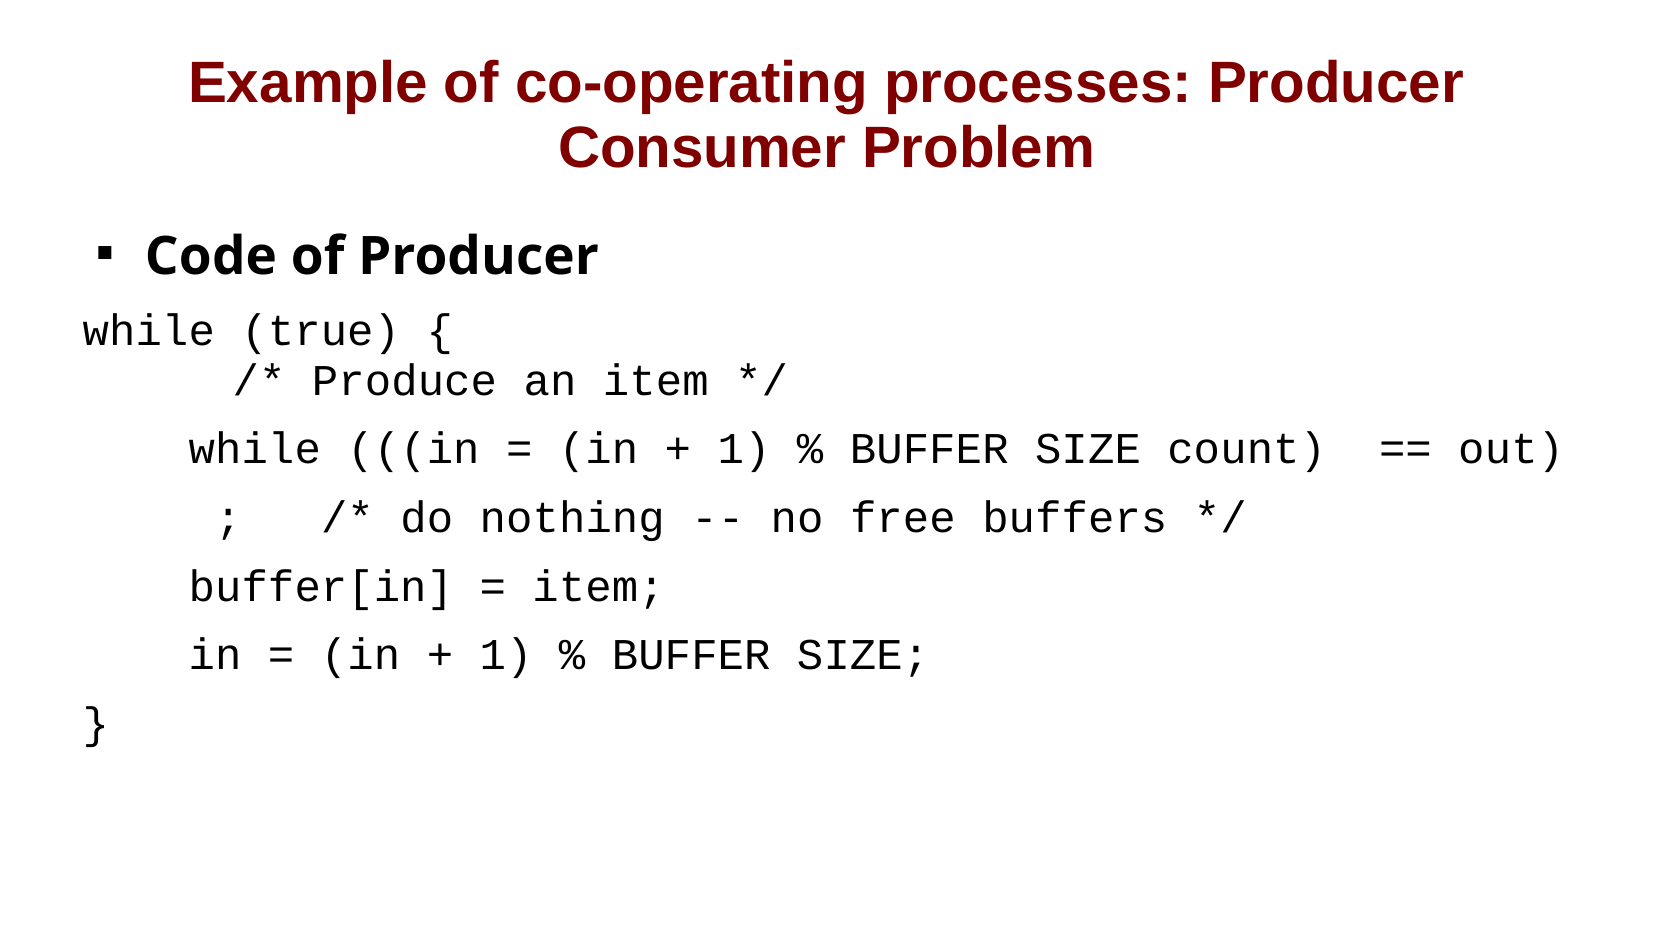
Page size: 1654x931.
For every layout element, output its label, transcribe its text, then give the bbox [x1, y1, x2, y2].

list Code of Producer while (true) { /* Produce an item */ while (((in = (in + 1) % BUFFER SIZE count) == out) ; /* do nothing -- no free buffers */ buffer[in] = item; in = (in + 1) % BUFFER SIZE; } [82, 217, 1571, 757]
title Example of co-operating processes: Producer Consumer Problem [82, 37, 1571, 193]
